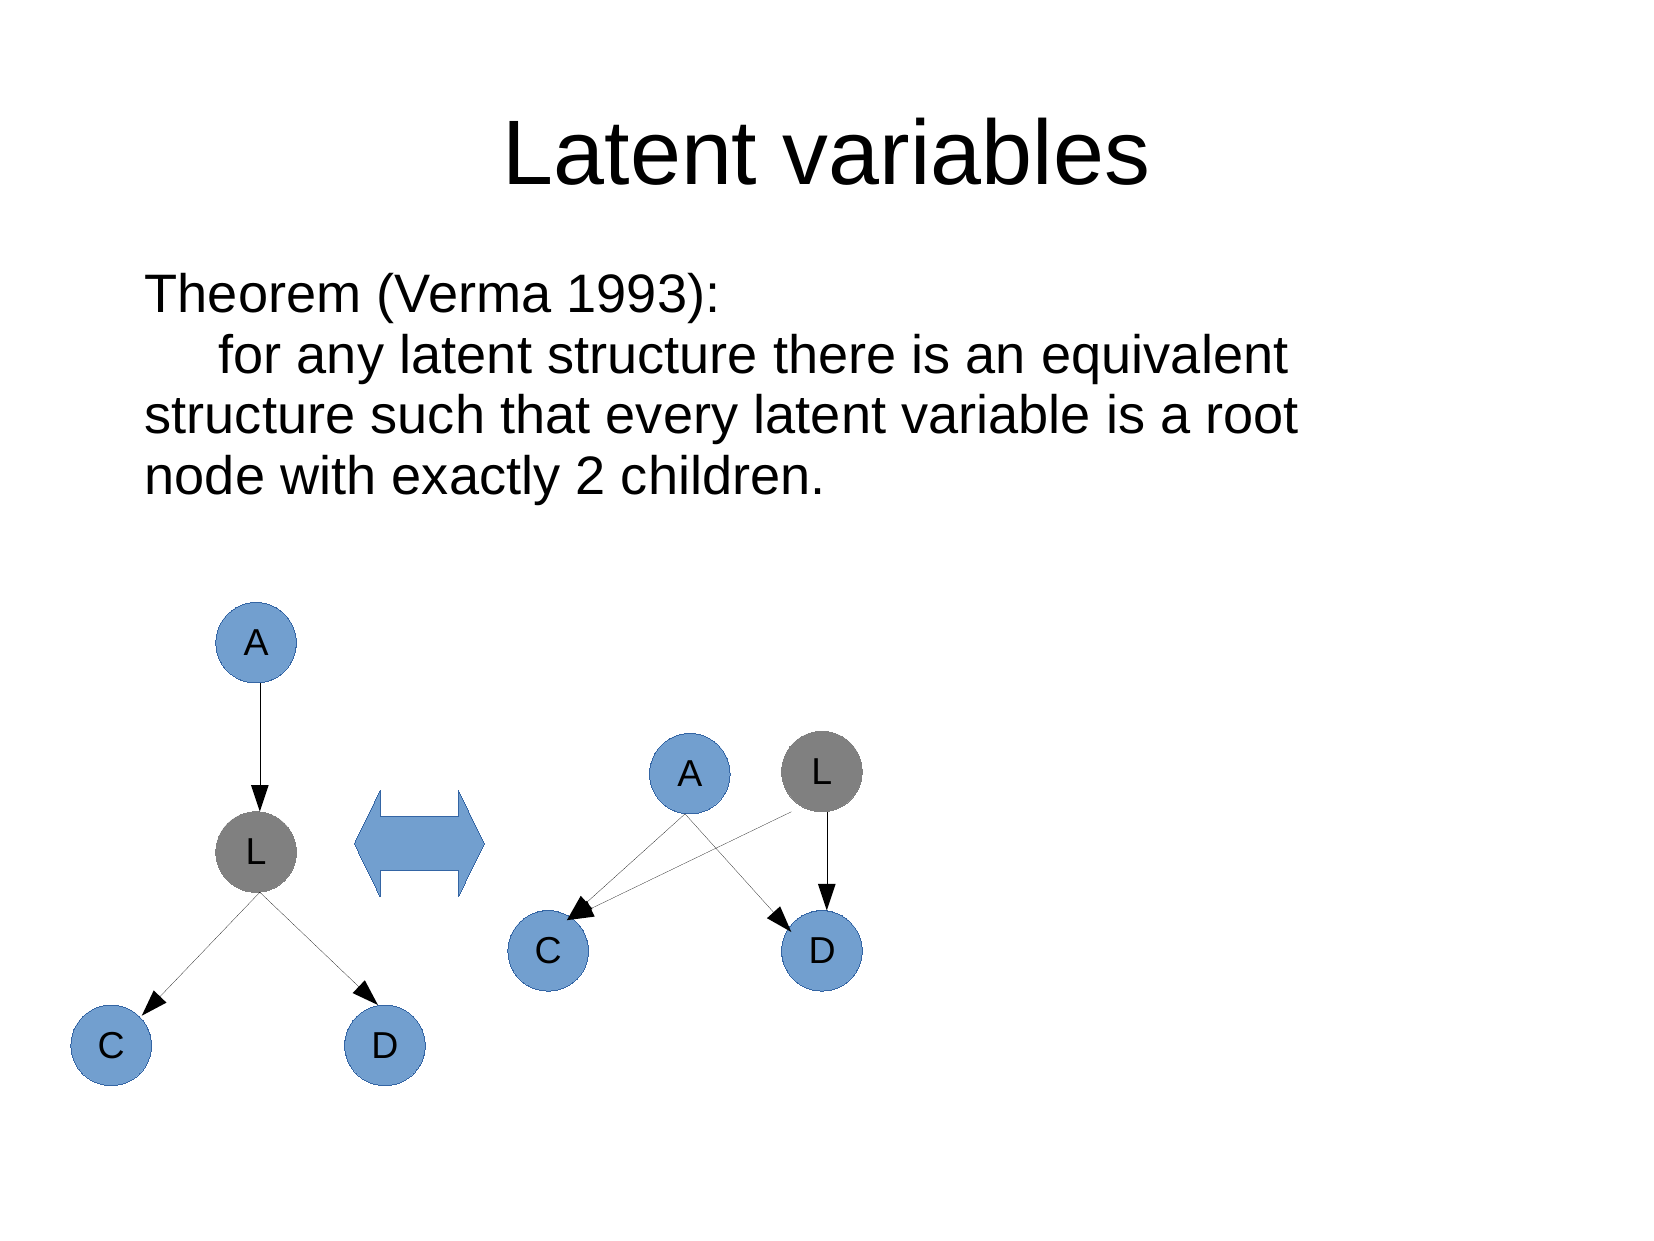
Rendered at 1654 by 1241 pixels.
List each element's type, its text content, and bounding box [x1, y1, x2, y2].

text_box [354, 790, 485, 897]
text_box L [215, 811, 297, 893]
text_box C [507, 910, 589, 992]
text_box A [649, 733, 731, 814]
text_box D [781, 910, 863, 992]
text_box C [70, 1005, 152, 1086]
title Latent variables [82, 49, 1571, 257]
text_box L [781, 731, 863, 812]
text_box Theorem (Verma 1993): for any latent structure there is an equivalent structure such that every latent variable is a root node with exactly 2 children. [129, 256, 1406, 515]
text_box D [344, 1005, 426, 1086]
text_box A [215, 602, 297, 683]
